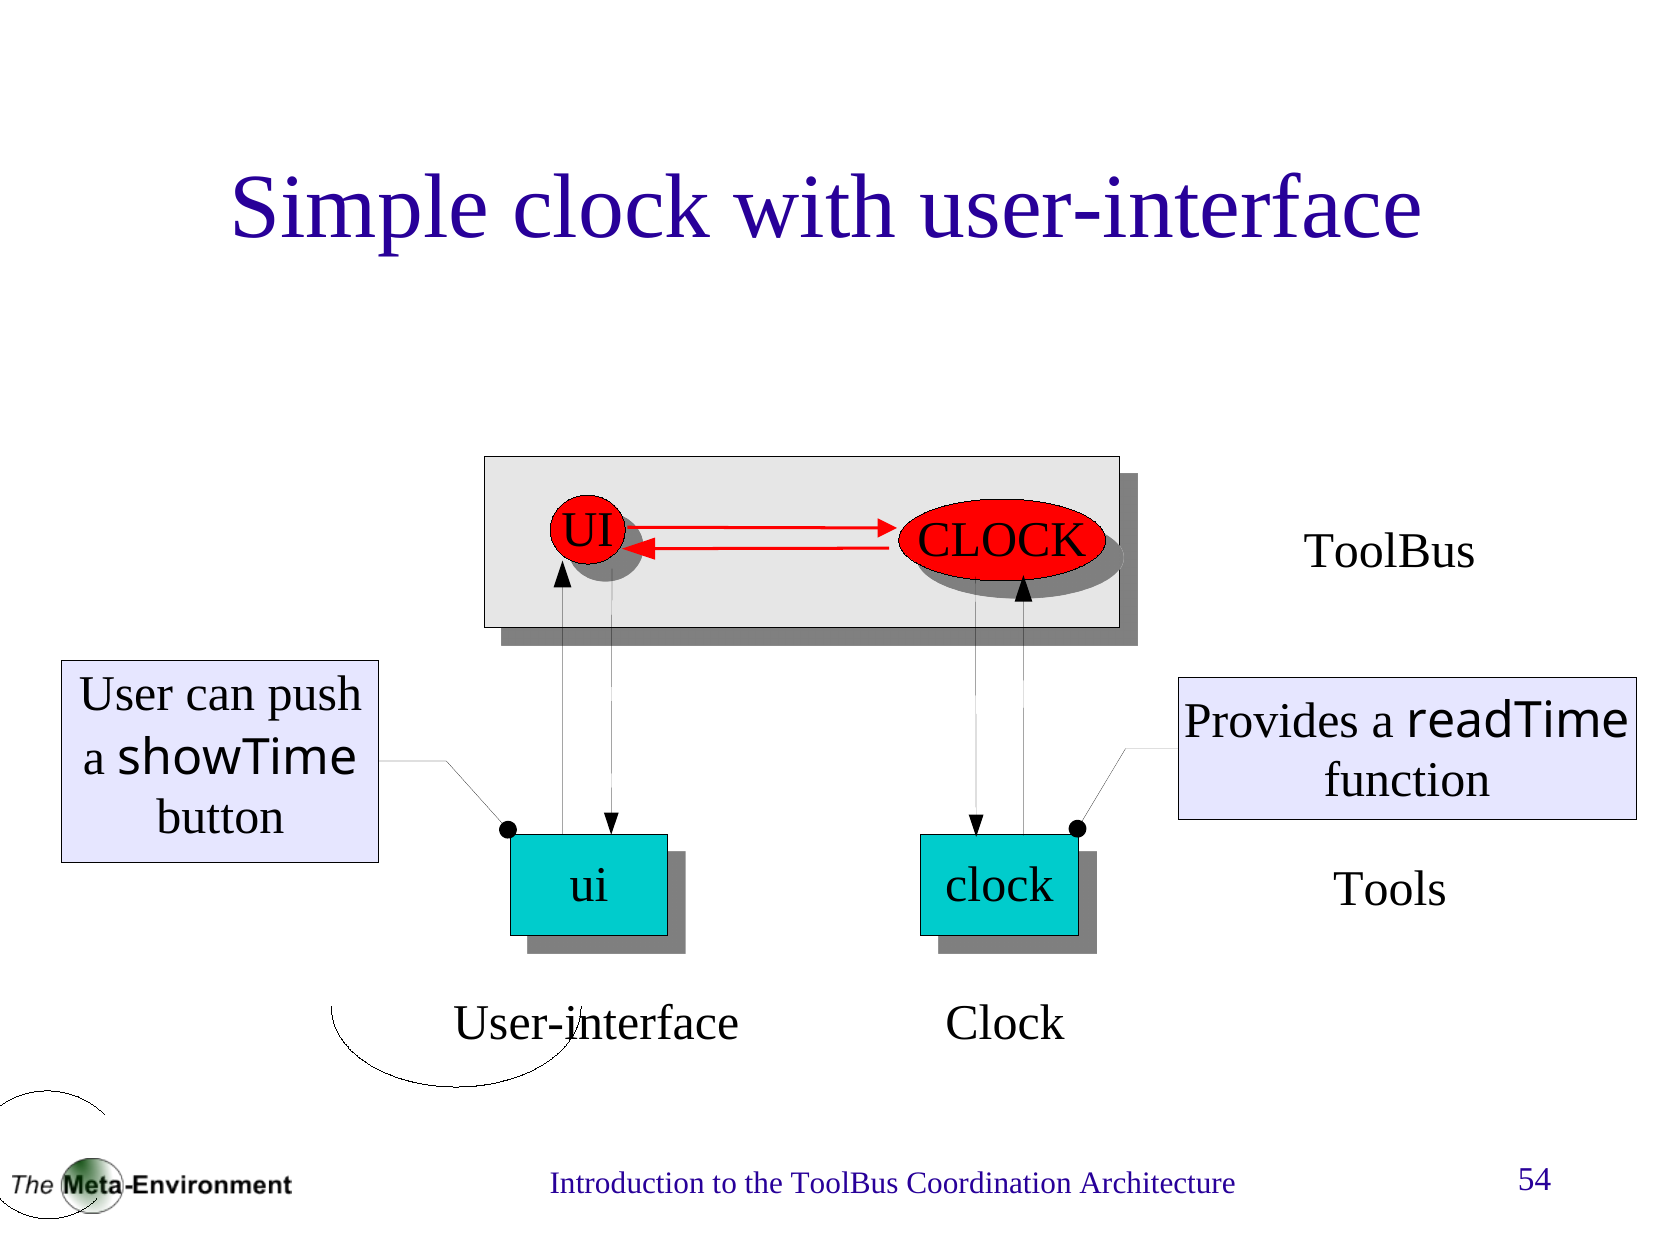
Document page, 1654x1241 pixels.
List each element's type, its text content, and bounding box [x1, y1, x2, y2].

text_box User can push a showTime button [61, 660, 379, 863]
text_box clock [920, 834, 1079, 936]
text_box Tools [1333, 861, 1448, 922]
text_box Clock [945, 994, 1129, 1056]
text_box Provides a readTime function [1178, 677, 1637, 820]
text_box [484, 456, 1120, 628]
text_box CLOCK [898, 499, 1106, 581]
picture [12, 1158, 292, 1214]
text_box [976, 580, 1023, 628]
text_box User-interface [453, 995, 740, 1056]
text_box UI [550, 495, 626, 565]
text_box ui [510, 834, 668, 936]
text_box ToolBus [1303, 523, 1477, 584]
title Simple clock with user-interface [121, 102, 1534, 311]
